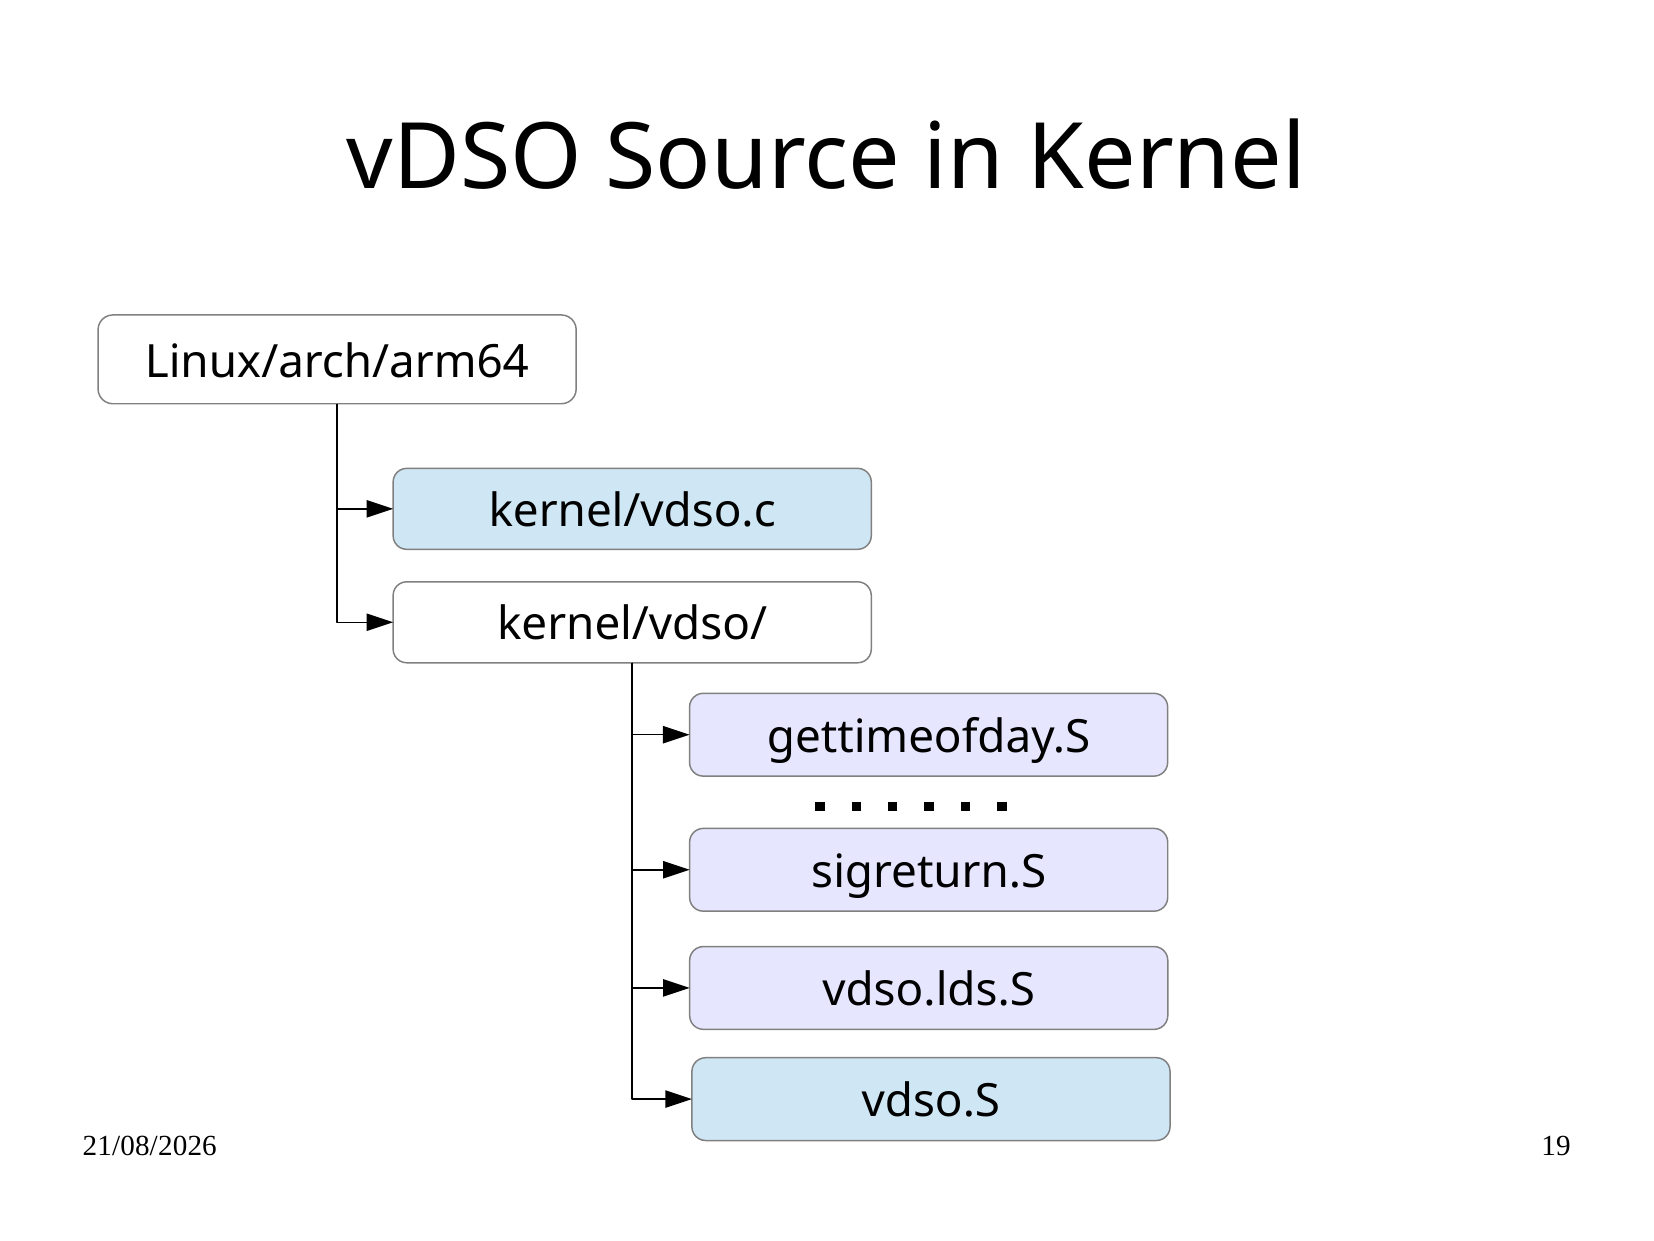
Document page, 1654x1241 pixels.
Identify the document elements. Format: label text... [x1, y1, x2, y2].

text_box sigreturn.S [689, 828, 1168, 912]
text_box vdso.lds.S [689, 946, 1168, 1030]
text_box kernel/vdso/ [393, 581, 872, 663]
text_box kernel/vdso.c [393, 468, 872, 550]
text_box Linux/arch/arm64 [98, 314, 577, 404]
title vDSO Source in Kernel [82, 49, 1571, 257]
text_box gettimeofday.S [689, 693, 1168, 777]
text_box vdso.S [691, 1057, 1171, 1141]
